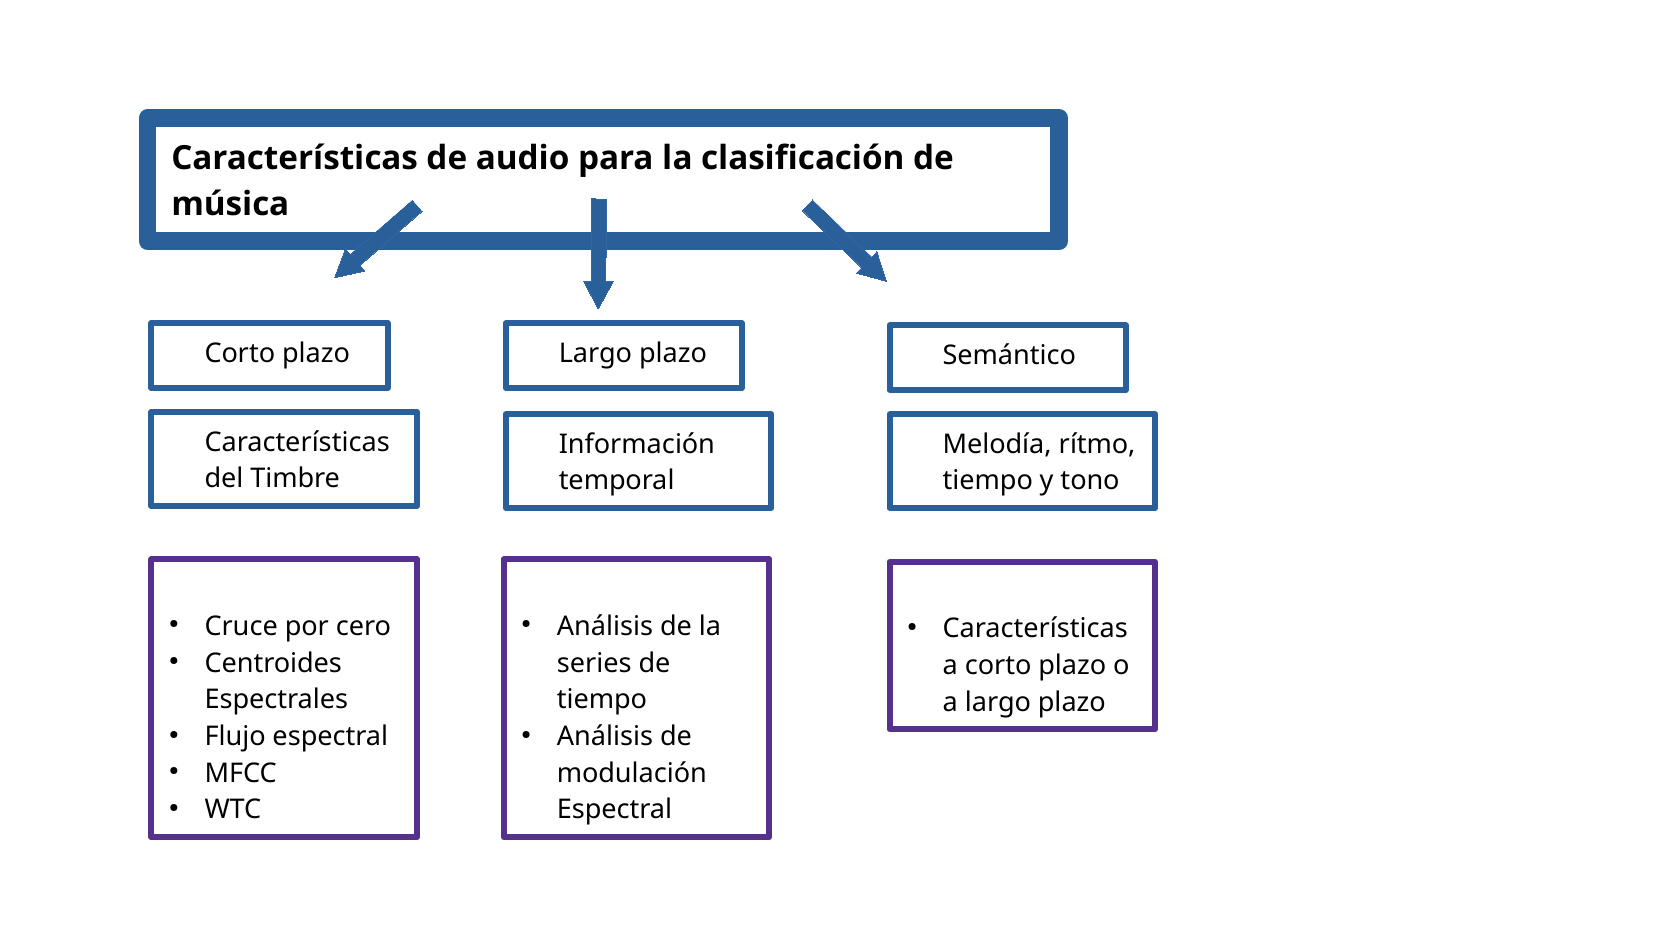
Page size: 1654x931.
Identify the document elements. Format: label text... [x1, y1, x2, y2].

text_box Corto plazo [151, 323, 388, 389]
text_box Características a corto plazo o a largo plazo [889, 561, 1156, 726]
text_box Información temporal [505, 414, 772, 507]
text_box Melodía, rítmo, tiempo y tono [889, 414, 1156, 507]
text_box Características de audio para la clasificación de música [147, 118, 1060, 195]
text_box Análisis de la series de tiempo Análisis de modulación Espectral [503, 559, 770, 831]
text_box [583, 198, 614, 309]
text_box Semántico [889, 325, 1126, 391]
text_box Cruce por cero Centroides Espectrales Flujo espectral MFCC WTC [151, 559, 418, 831]
text_box Características del Timbre [151, 411, 418, 505]
text_box Largo plazo [505, 323, 742, 389]
text_box [334, 200, 423, 278]
text_box [802, 199, 887, 282]
